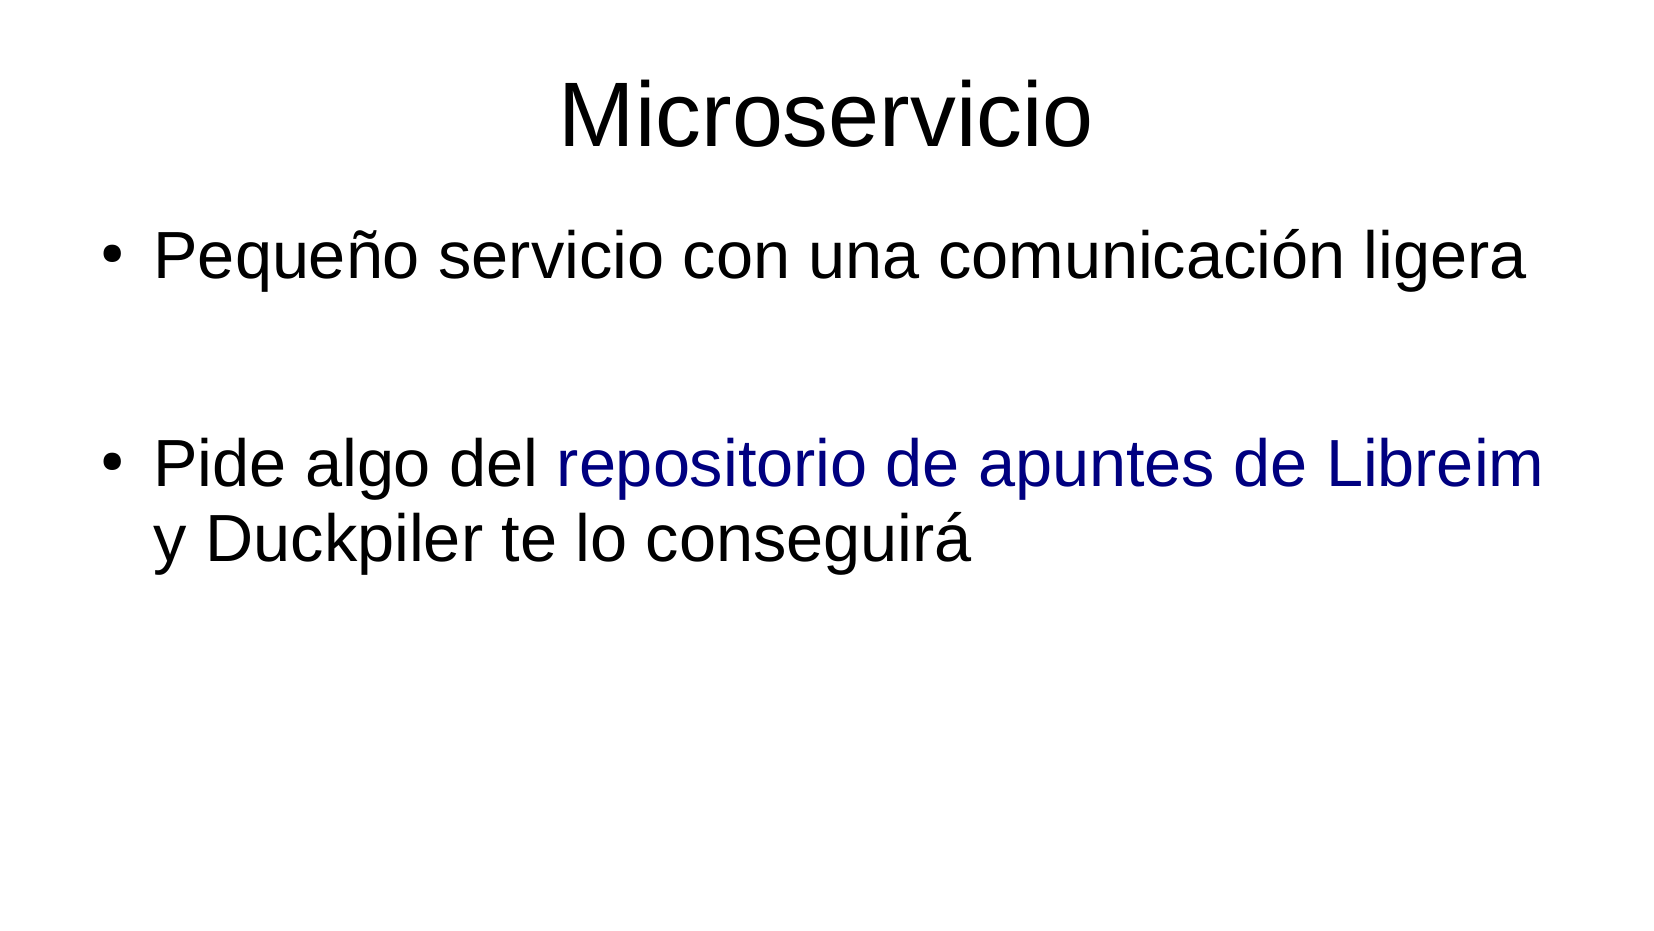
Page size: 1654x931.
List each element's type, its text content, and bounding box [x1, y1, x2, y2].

title Microservicio [82, 37, 1571, 193]
list Pequeño servicio con una comunicación ligera Pide algo del repositorio de apuntes de Libreimy Duckpiler te lo conseguirá [82, 217, 1571, 758]
